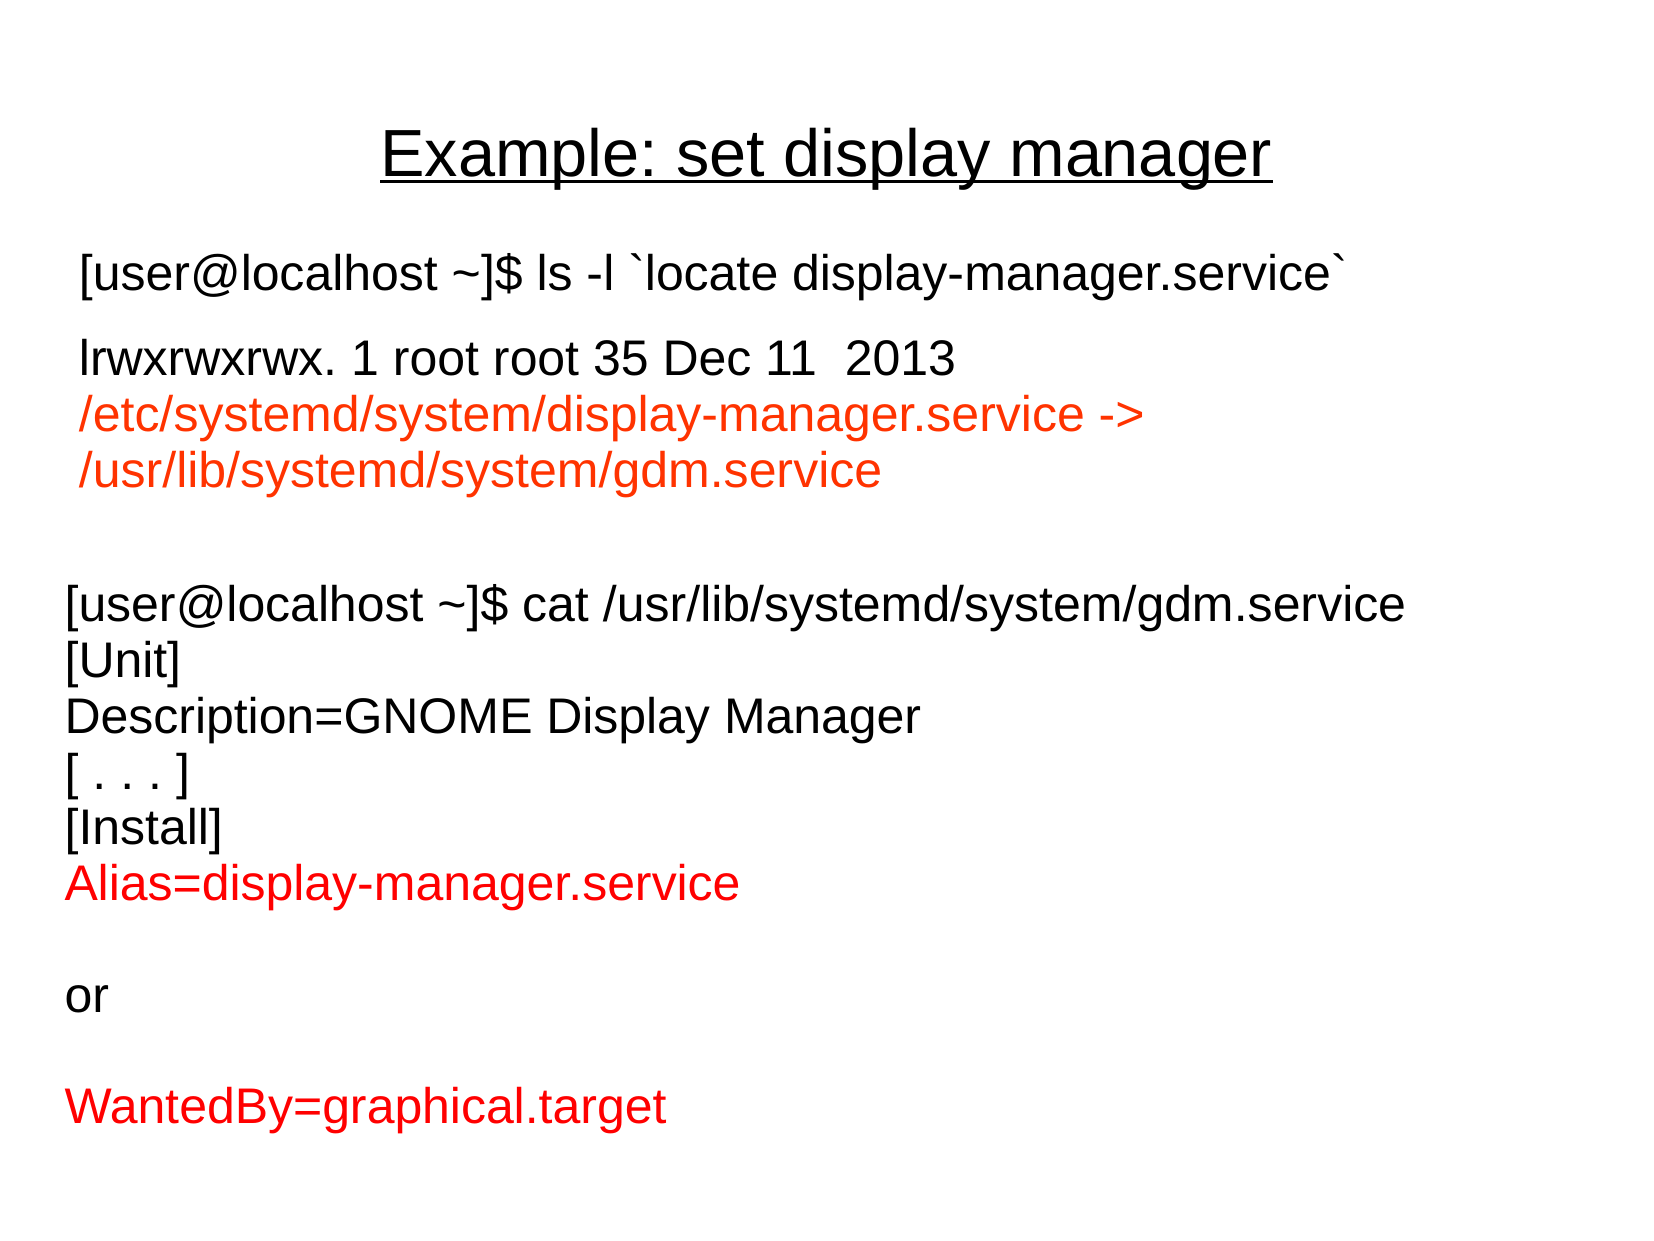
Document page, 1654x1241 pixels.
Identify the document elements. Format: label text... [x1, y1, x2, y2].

text_box [user@localhost ~]$ cat /usr/lib/systemd/system/gdm.service [Unit] Description=GNOME Display Manager [ . . . ] [Install] Alias=display-manager.service or WantedBy=graphical.target [49, 569, 1550, 1142]
title Example: set display manager [82, 49, 1571, 257]
list [user@localhost ~]$ ls -l `locate display-manager.service` lrwxrwxrwx. 1 root root 35 Dec 11 2013 /etc/systemd/system/display-manager.service -> /usr/lib/systemd/system/gdm.service [78, 245, 1568, 541]
